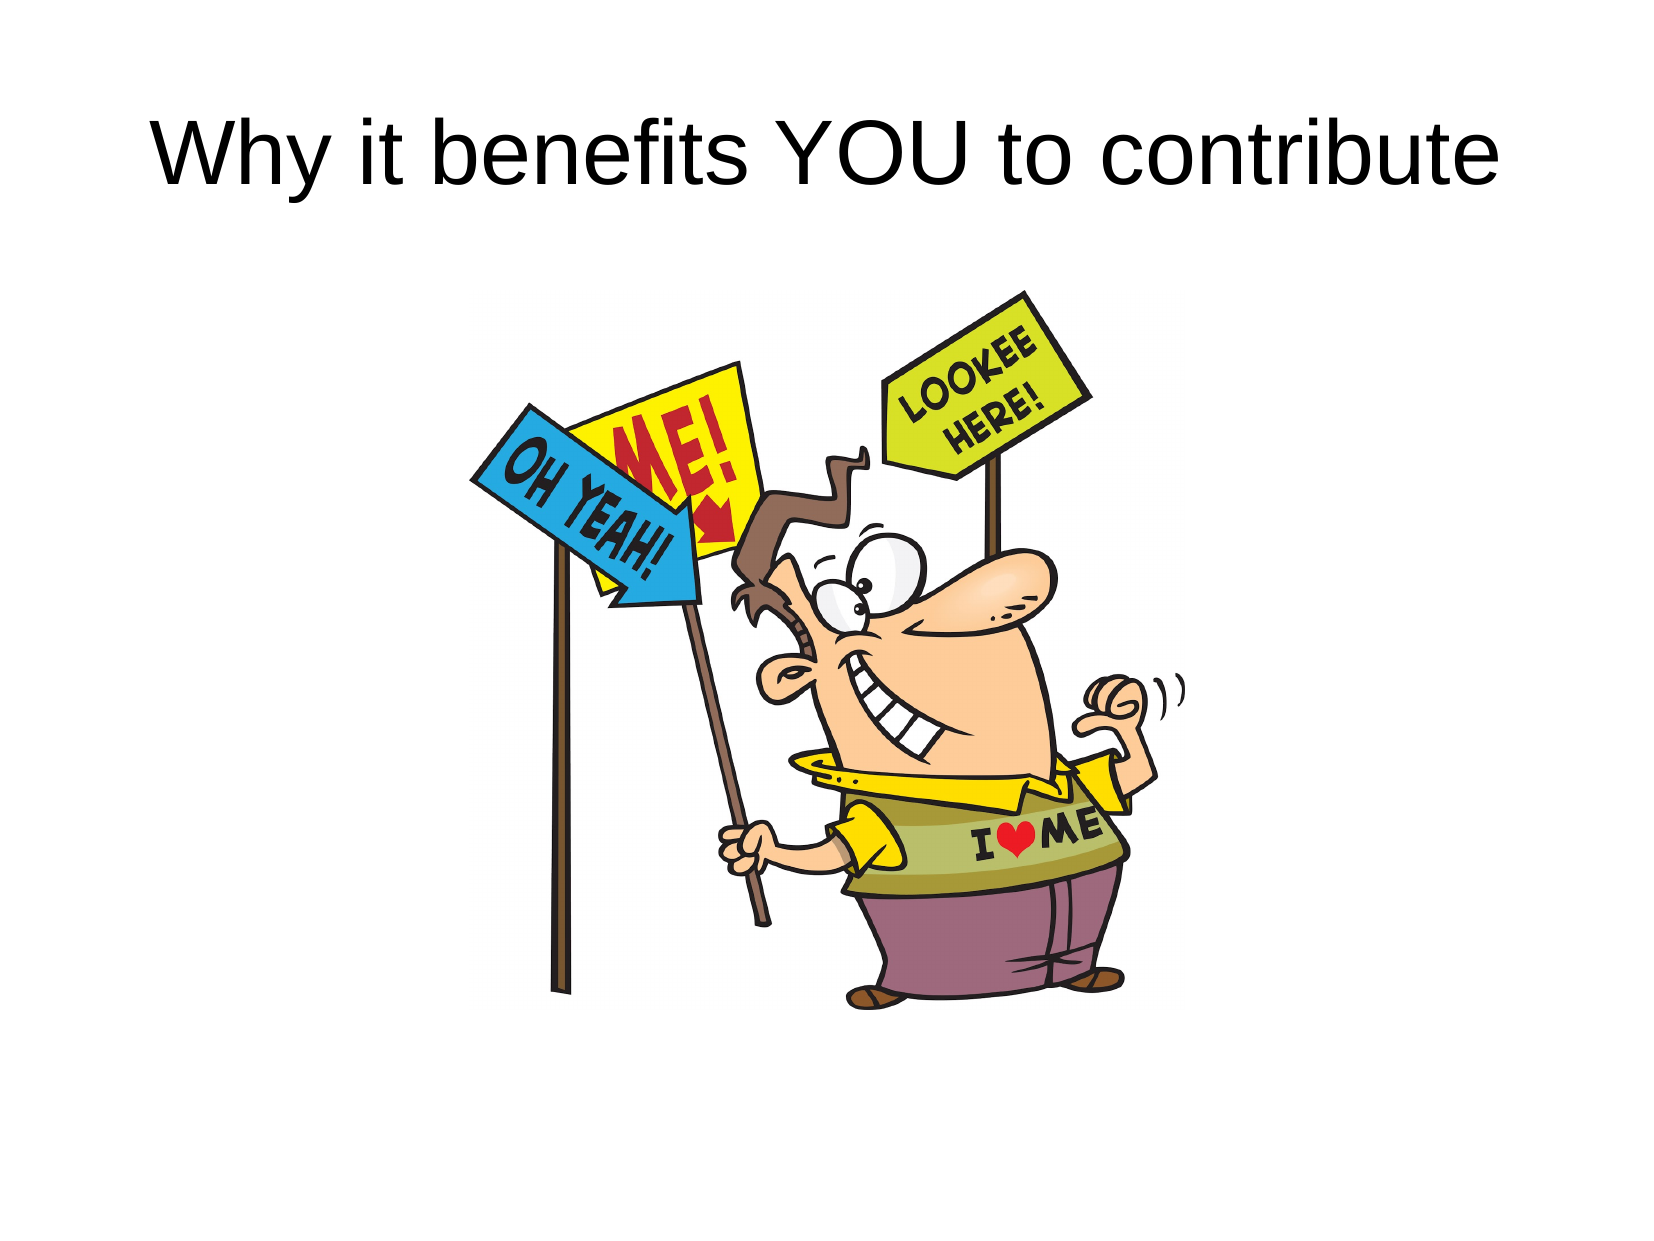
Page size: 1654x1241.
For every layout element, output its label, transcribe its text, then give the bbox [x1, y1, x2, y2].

title Why it benefits YOU to contribute [82, 49, 1571, 257]
picture [469, 290, 1185, 1010]
